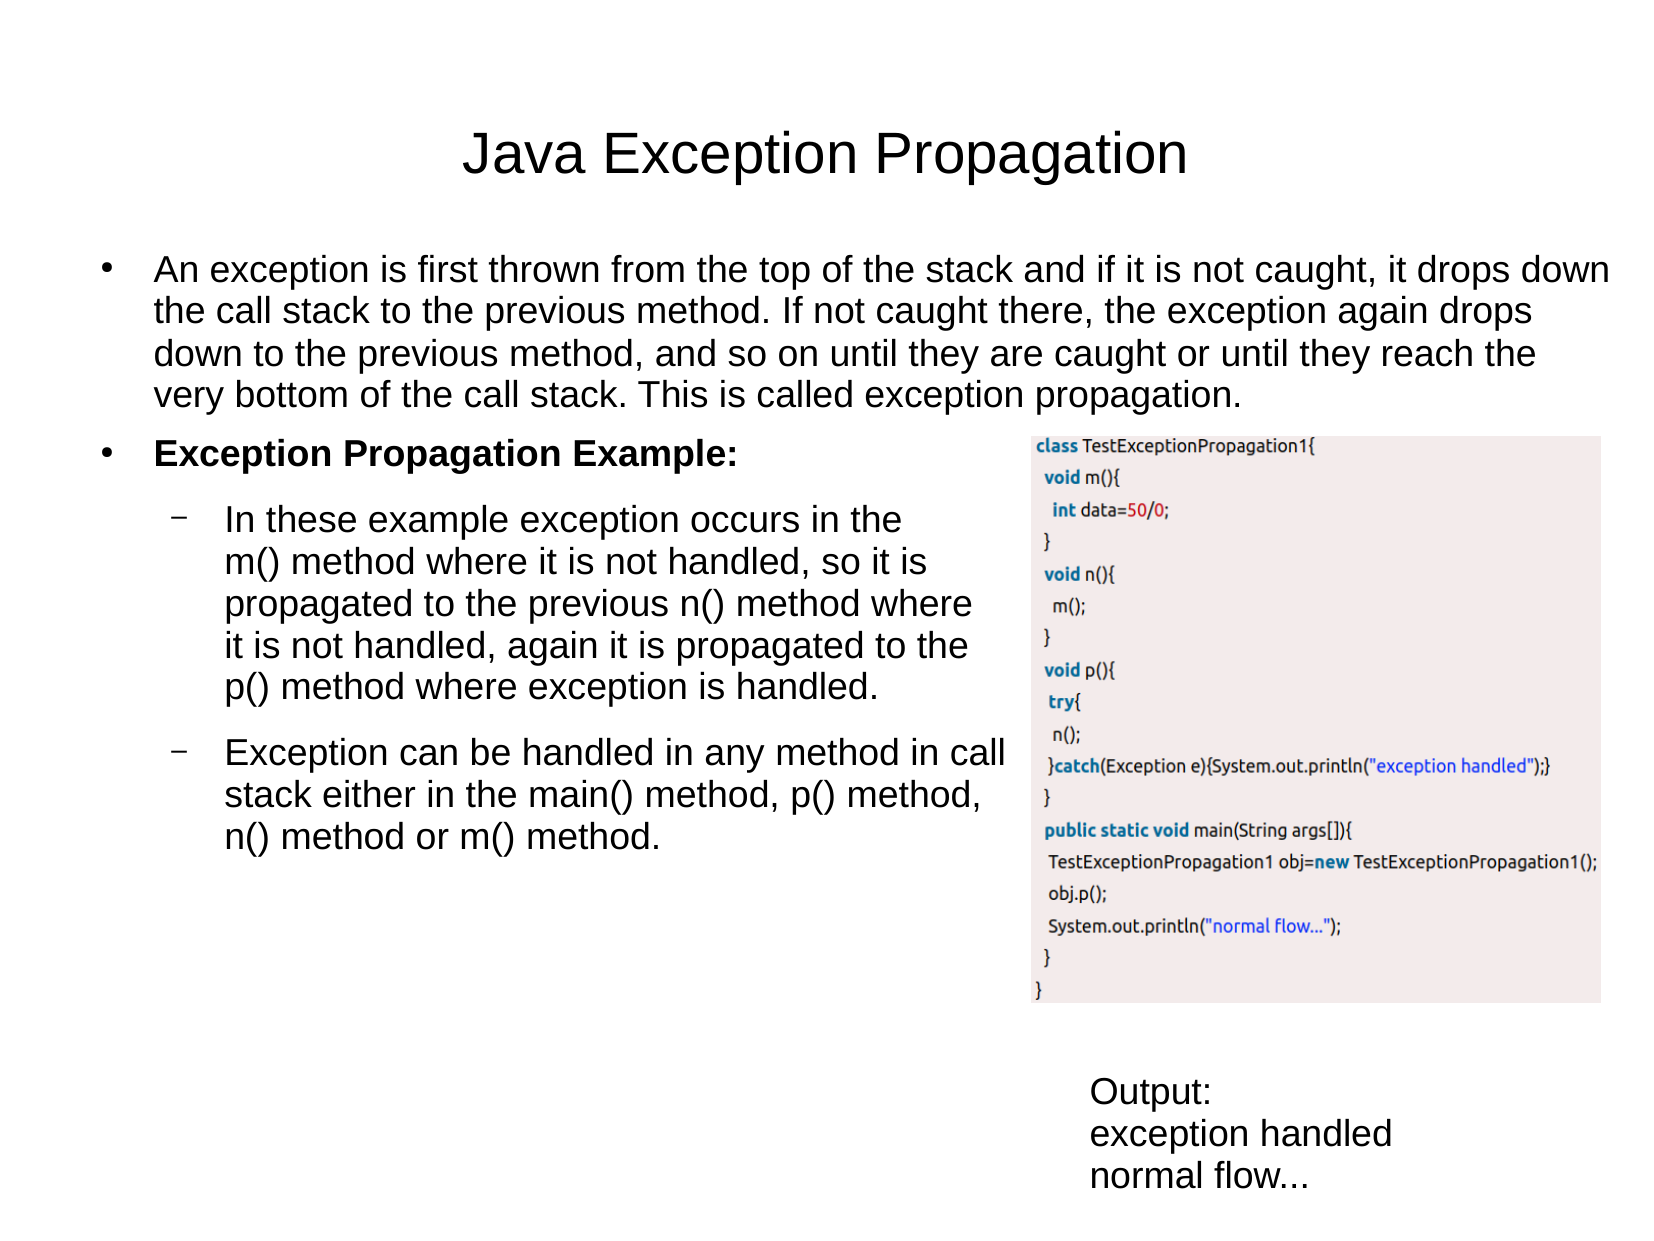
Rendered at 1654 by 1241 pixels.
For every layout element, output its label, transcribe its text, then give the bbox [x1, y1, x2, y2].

picture [1031, 436, 1601, 1003]
text_box Output: exception handled normal flow... [1074, 1062, 1536, 1204]
list An exception is first thrown from the top of the stack and if it is not caught, it drops down the call stack to the previous method. If not caught there, the exception again drops down to the previous method, and so on until they are caught or until they reach the very bottom of the call stack. This is called exception propagation. Exception Propagation Example: In these example exception occurs in the m() method where it is not handled, so it is propagated to the previous n() method where it is not handled, again it is propagated to the p() method where exception is handled. Exception can be handled in any method in call stack either in the main() method, p() method, n() method or m() method. [82, 248, 1619, 1104]
title Java Exception Propagation [82, 49, 1571, 248]
